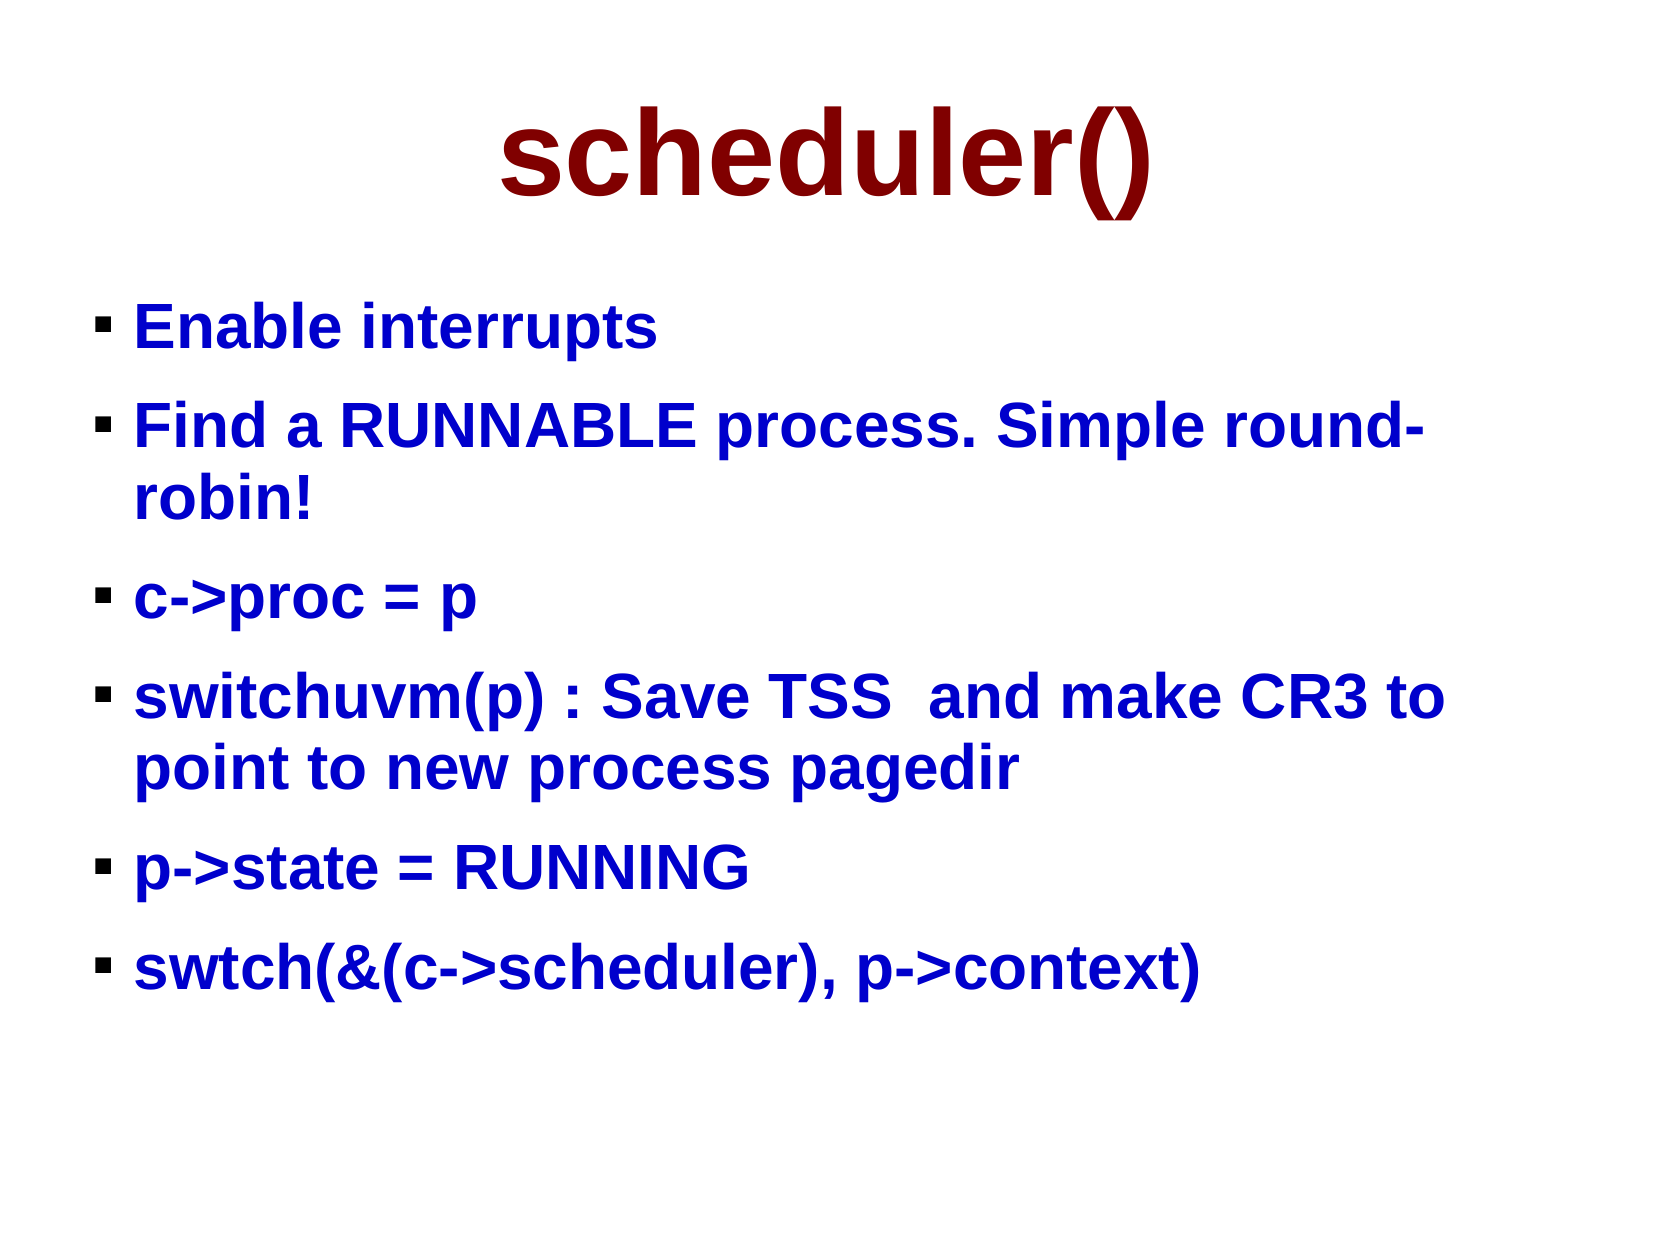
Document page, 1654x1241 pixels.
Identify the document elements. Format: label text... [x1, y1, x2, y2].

list Enable interrupts Find a RUNNABLE process. Simple round-robin! c->proc = p switchuvm(p) : Save TSS and make CR3 to point to new process pagedir p->state = RUNNING swtch(&(c->scheduler), p->context) [82, 290, 1571, 1010]
title scheduler() [82, 49, 1571, 257]
